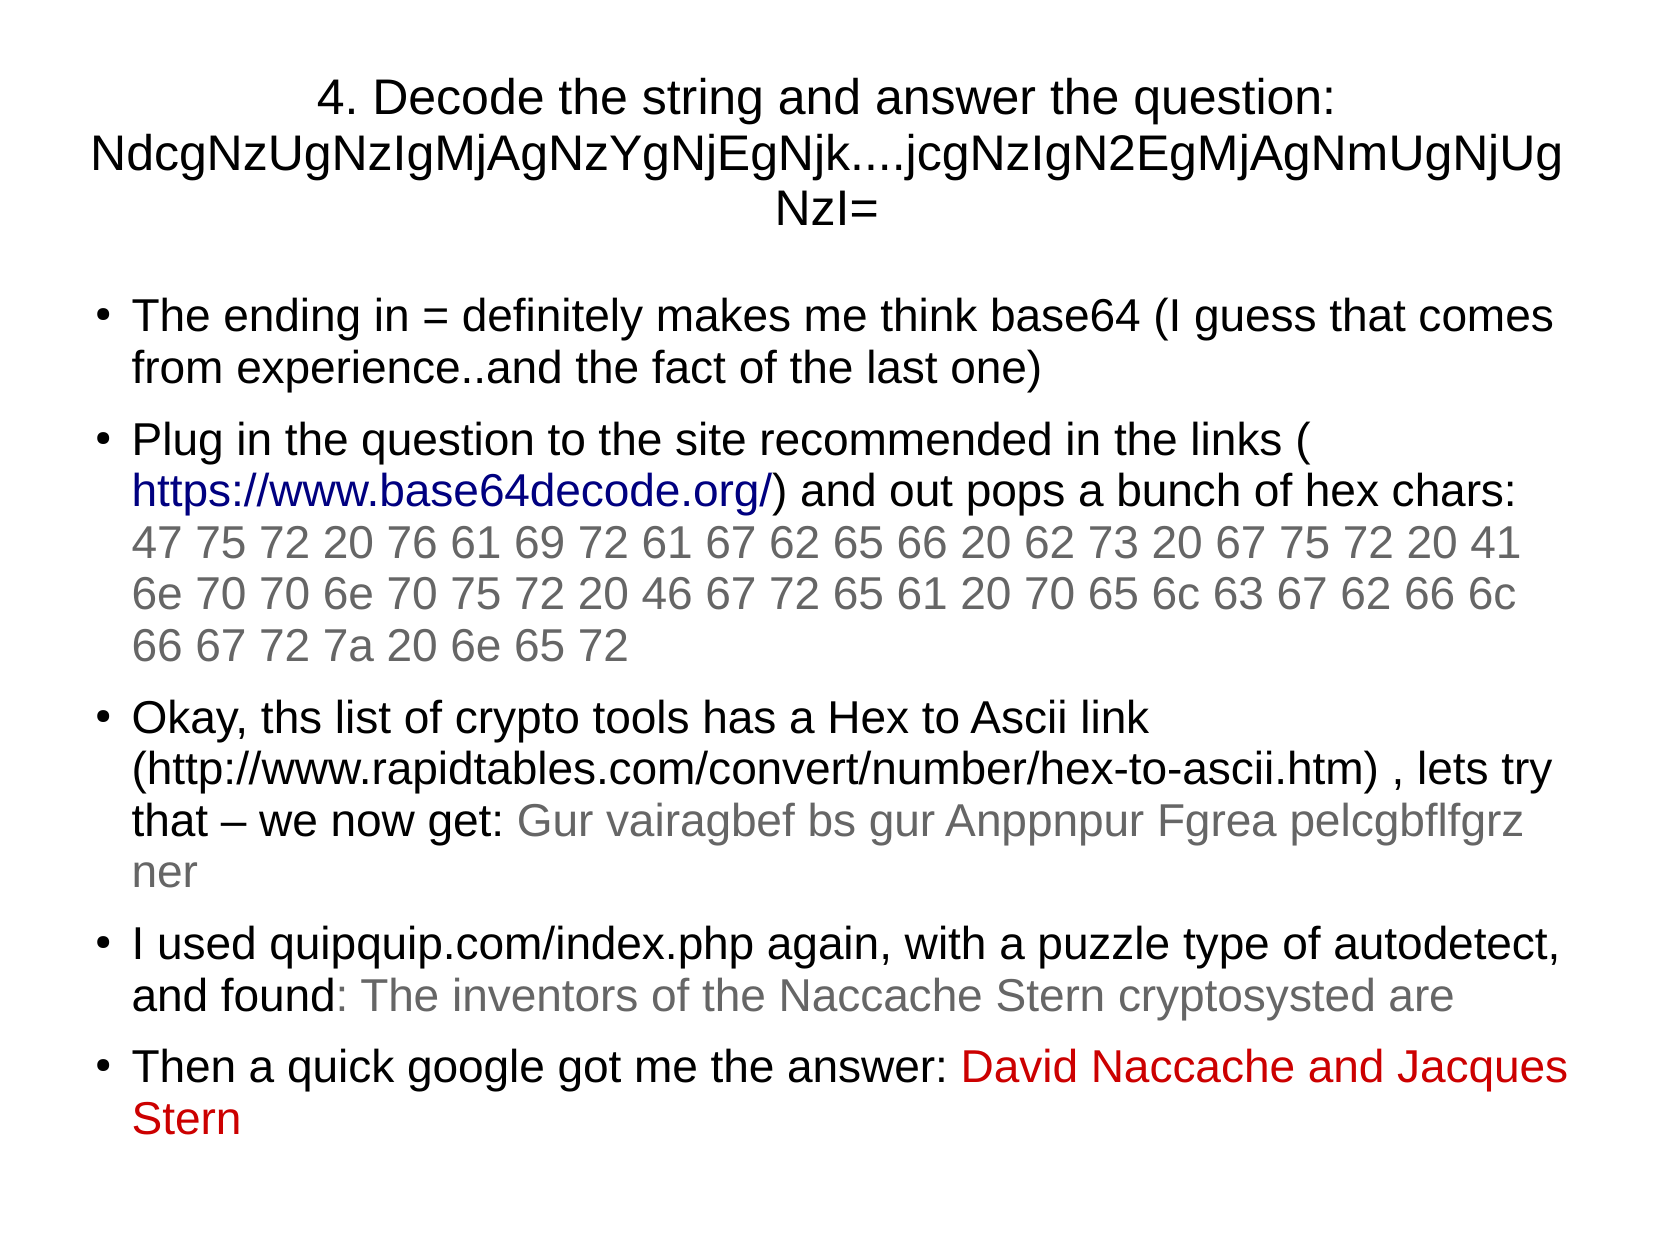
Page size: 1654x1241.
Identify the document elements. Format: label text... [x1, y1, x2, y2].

title 4. Decode the string and answer the question: NdcgNzUgNzIgMjAgNzYgNjEgNjk....jcgNzIgN2EgMjAgNmUgNjUgNzI= [82, 49, 1571, 257]
list The ending in = definitely makes me think base64 (I guess that comes from experience..and the fact of the last one) Plug in the question to the site recommended in the links (https://www.base64decode.org/) and out pops a bunch of hex chars: 47 75 72 20 76 61 69 72 61 67 62 65 66 20 62 73 20 67 75 72 20 41 6e 70 70 6e 70 75 72 20 46 67 72 65 61 20 70 65 6c 63 67 62 66 6c 66 67 72 7a 20 6e 65 72 Okay, ths list of crypto tools has a Hex to Ascii link (http://www.rapidtables.com/convert/number/hex-to-ascii.htm) , lets try that – we now get: Gur vairagbef bs gur Anppnpur Fgrea pelcgbflfgrz ner I used quipquip.com/index.php again, with a puzzle type of autodetect, and found: The inventors of the Naccache Stern cryptosysted are Then a quick google got me the answer: David Naccache and Jacques Stern [82, 290, 1571, 1186]
